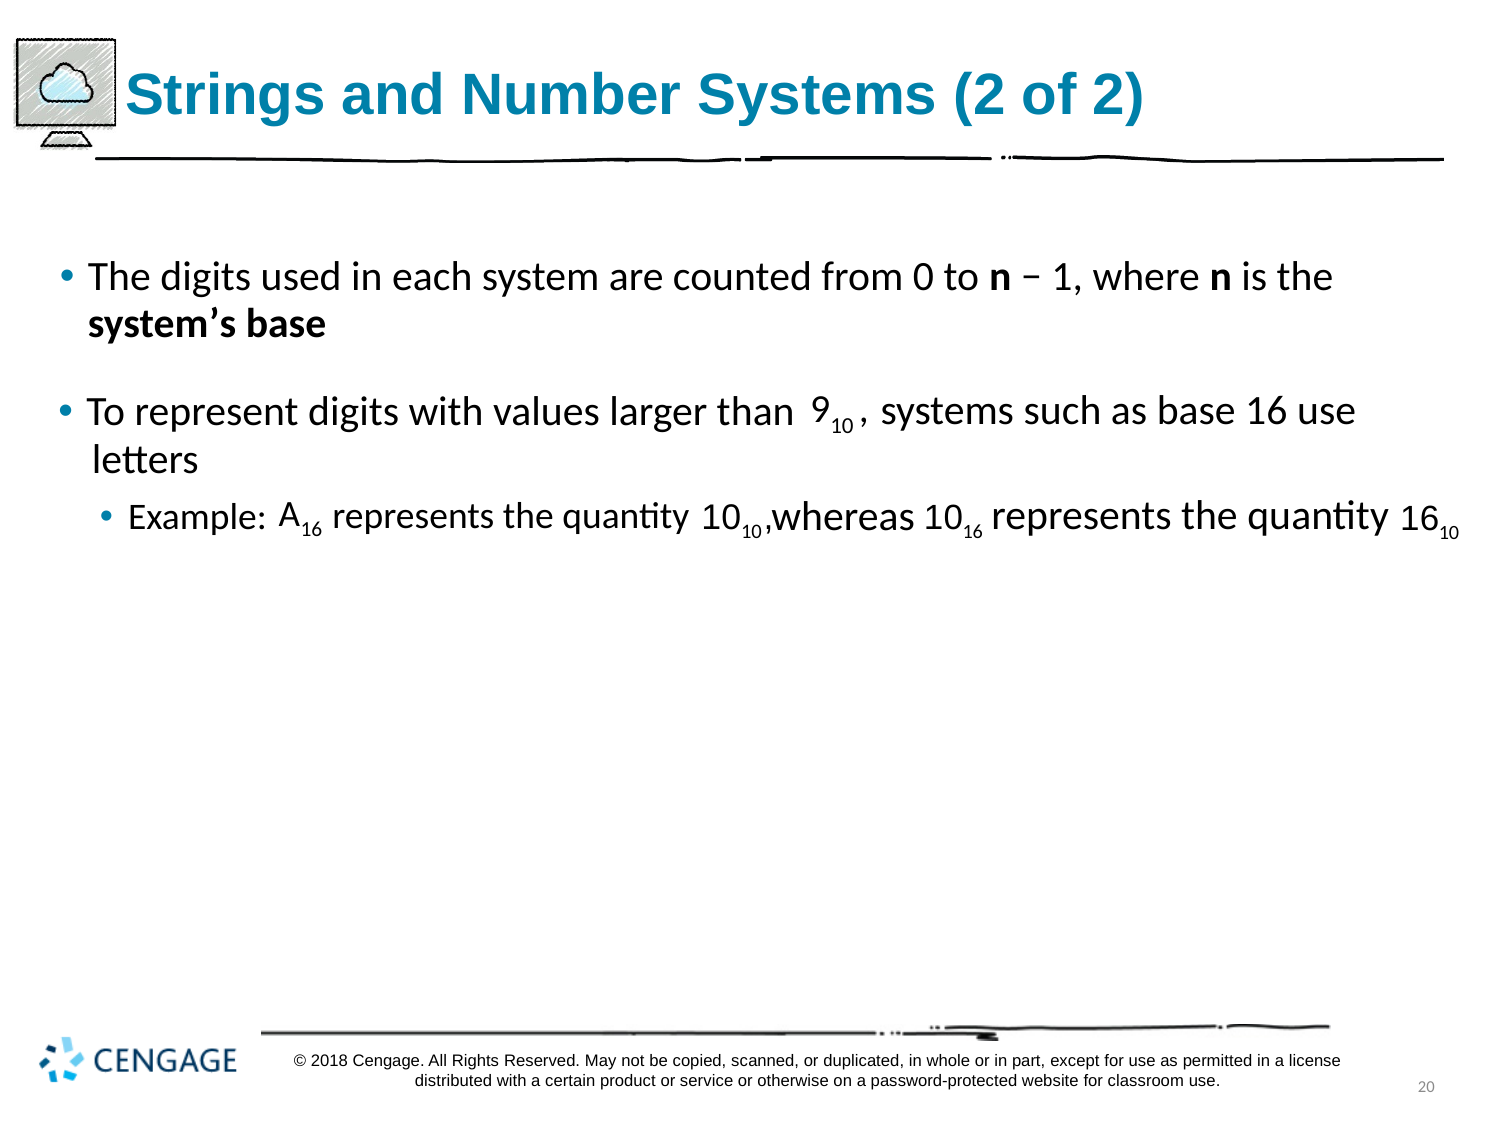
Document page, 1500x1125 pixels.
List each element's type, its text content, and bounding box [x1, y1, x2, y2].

list represents the quantity [332, 494, 699, 538]
chart [699, 493, 777, 547]
list represents the quantity [991, 491, 1402, 540]
picture [154, 155, 1444, 163]
chart [921, 494, 989, 547]
chart [1398, 495, 1466, 548]
list whereas [771, 492, 927, 541]
list The digits used in each system are counted from 0 to n − 1, where n is the system’s base [59, 252, 1441, 349]
footer © 2018 Cengage. All Rights Reserved. May not be copied, scanned, or duplicated, in whole or in part, except for use as permitted in a license distributed with a certain product or service or otherwise on a password-protected website for classroom use. [262, 1049, 1375, 1090]
title Strings and Number Systems (2 of 2) [125, 55, 1442, 127]
list systems such as base 16 use [880, 386, 1369, 434]
picture [13, 36, 117, 151]
list letters Example: [62, 435, 272, 539]
list To represent digits with values larger than [58, 387, 803, 436]
picture [19, 1023, 249, 1095]
chart [805, 383, 876, 443]
chart [272, 489, 329, 546]
picture [261, 1024, 1331, 1041]
